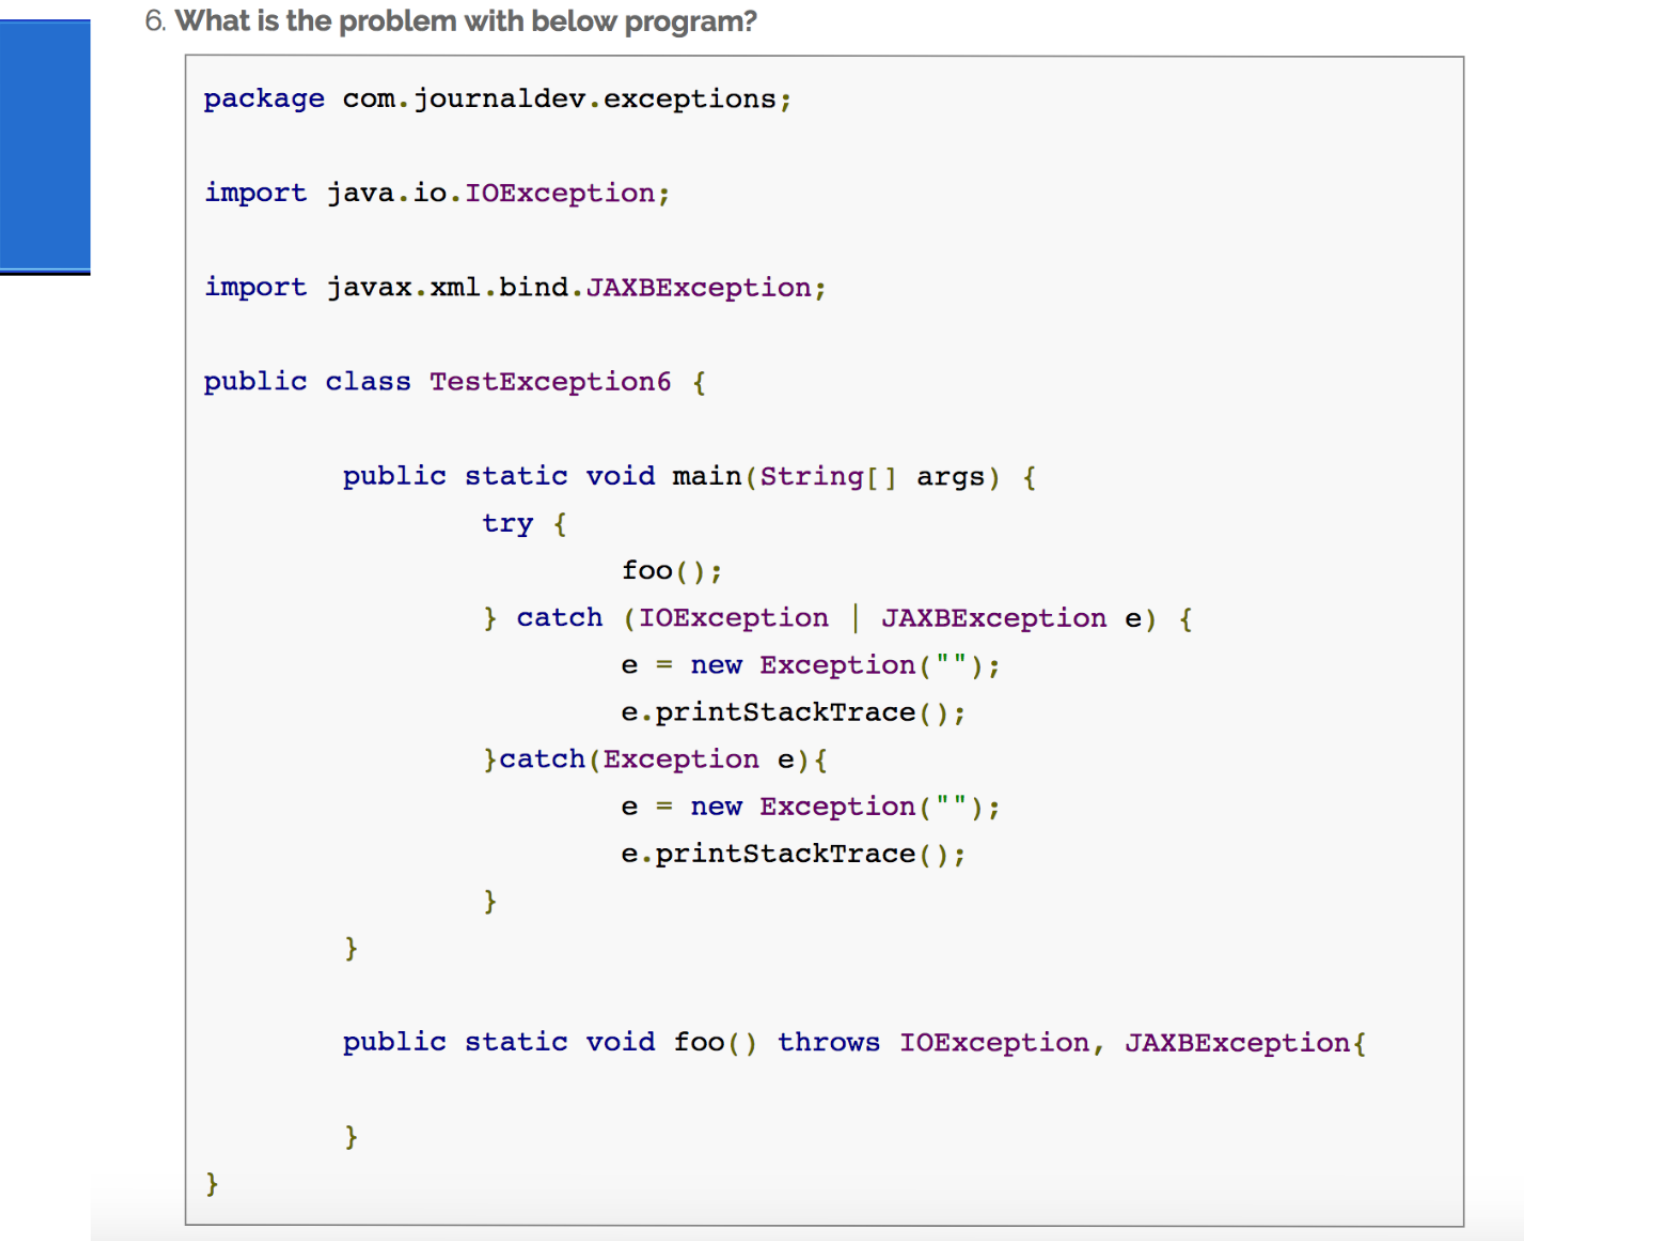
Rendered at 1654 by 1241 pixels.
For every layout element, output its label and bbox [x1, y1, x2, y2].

picture [90, 0, 1524, 1241]
